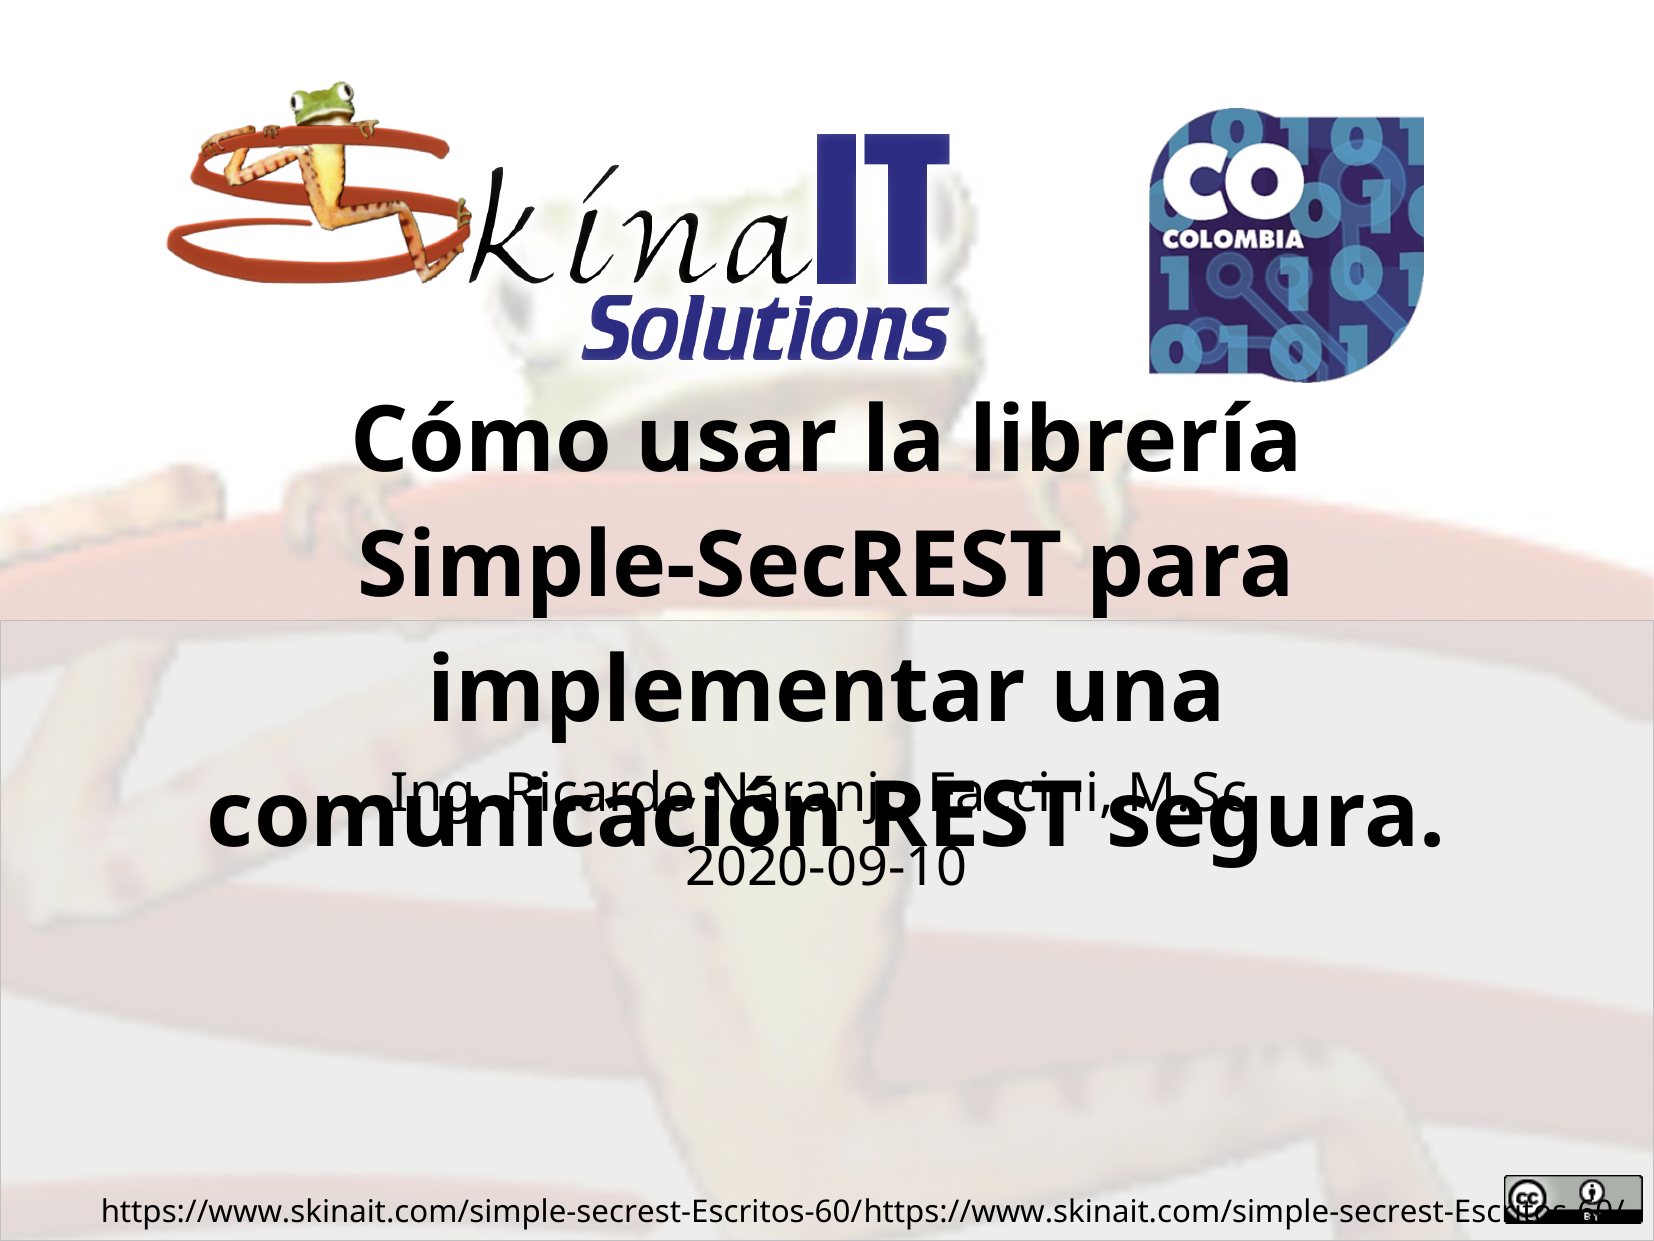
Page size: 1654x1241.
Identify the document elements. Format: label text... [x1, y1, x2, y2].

picture [0, 0, 1654, 486]
text_box https://www.skinait.com/simple-secrest-Escritos-60/https://www.skinait.com/simple-secrest-Escritos-60/ [86, 1181, 1315, 1241]
text_box [1213, 0, 1652, 222]
title Cómo usar la librería Simple-SecREST para implementar una comunicación REST segura. [0, 486, 1654, 749]
text_box Ing. Ricardo Naranjo Faccini, M.Sc. 2020-09-10 [0, 749, 1654, 906]
picture [1504, 1175, 1643, 1224]
